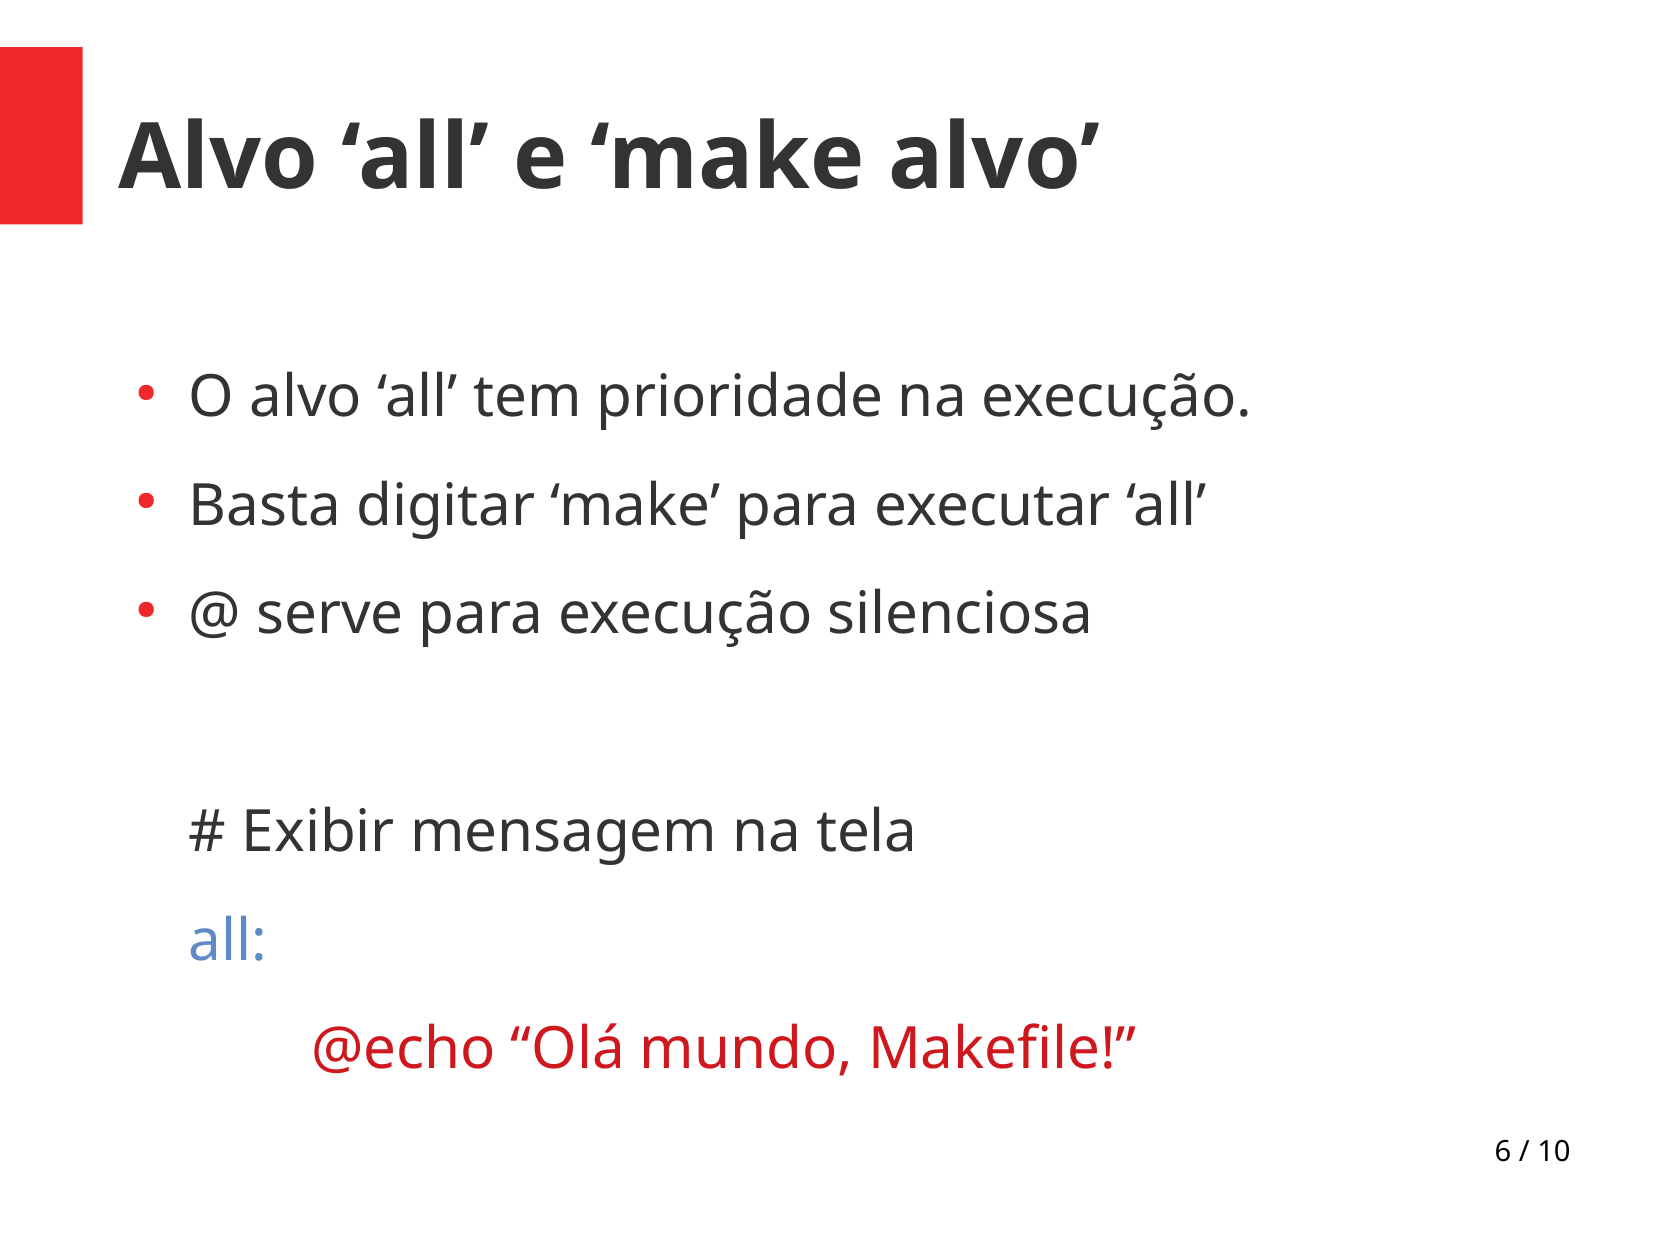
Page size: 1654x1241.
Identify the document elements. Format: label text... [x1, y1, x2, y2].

title Alvo ‘all’ e ‘make alvo’ [118, 49, 1571, 257]
list O alvo ‘all’ tem prioridade na execução. Basta digitar ‘make’ para executar ‘all’ @ serve para execução silenciosa # Exibir mensagem na tela all: @echo “Olá mundo, Makefile!” [118, 354, 1536, 1074]
